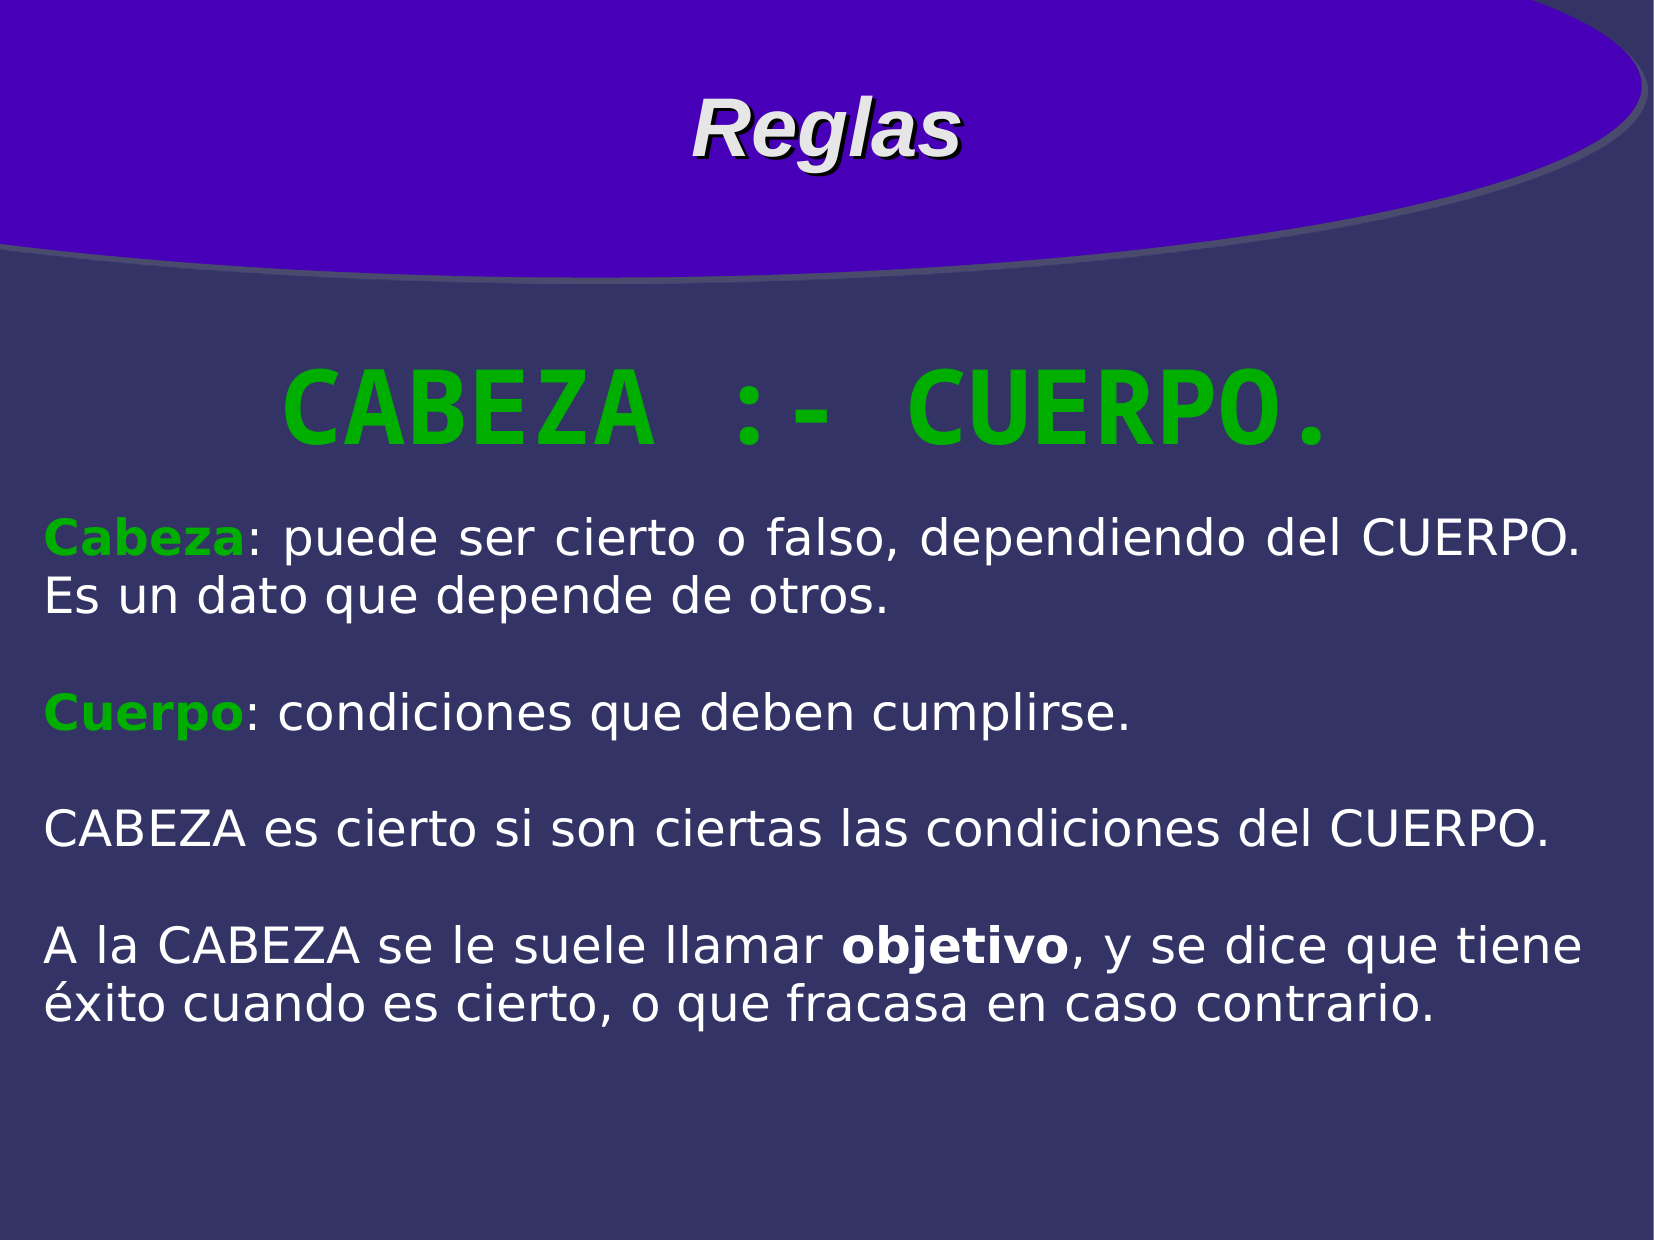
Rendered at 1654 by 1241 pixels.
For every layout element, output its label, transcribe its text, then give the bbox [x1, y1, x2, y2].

text_box Cabeza: puede ser cierto o falso, dependiendo del CUERPO. Es un dato que depende de otros. Cuerpo: condiciones que deben cumplirse. CABEZA es cierto si son ciertas las condiciones del CUERPO. A la CABEZA se le suele llamar objetivo, y se dice que tiene éxito cuando es cierto, o que fracasa en caso contrario. [28, 501, 1613, 1069]
title Reglas [121, 19, 1534, 227]
text_box CABEZA :- CUERPO. [265, 340, 1359, 473]
